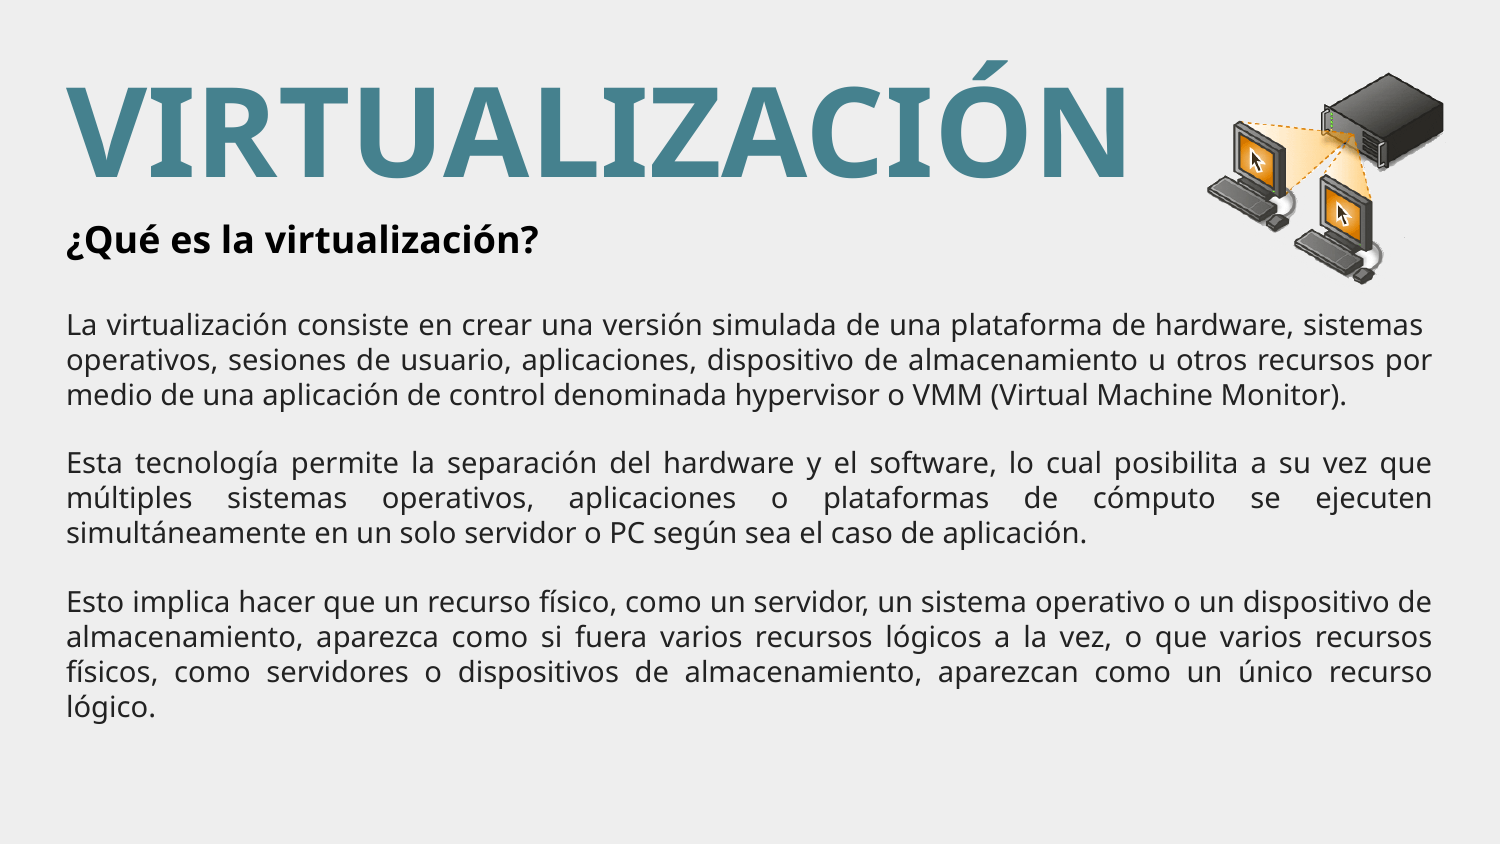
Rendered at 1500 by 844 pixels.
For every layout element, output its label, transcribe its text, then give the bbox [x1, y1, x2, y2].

picture [1201, 71, 1449, 293]
list ¿Qué es la virtualización? La virtualización consiste en crear una versión simulada de una plataforma de hardware, sistemas operativos, sesiones de usuario, aplicaciones, dispositivo de almacenamiento u otros recursos por medio de una aplicación de control denominada hypervisor o VMM (Virtual Machine Monitor). Esta tecnología permite la separación del hardware y el software, lo cual posibilita a su vez que múltiples sistemas operativos, aplicaciones o plataformas de cómputo se ejecuten simultáneamente en un solo servidor o PC según sea el caso de aplicación. Esto implica hacer que un recurso físico, como un servidor, un sistema operativo o un dispositivo de almacenamiento, aparezca como si fuera varios recursos lógicos a la vez, o que varios recursos físicos, como servidores o dispositivos de almacenamiento, aparezcan como un único recurso lógico. [51, 201, 1449, 750]
title VIRTUALIZACIÓN [51, 37, 1449, 170]
